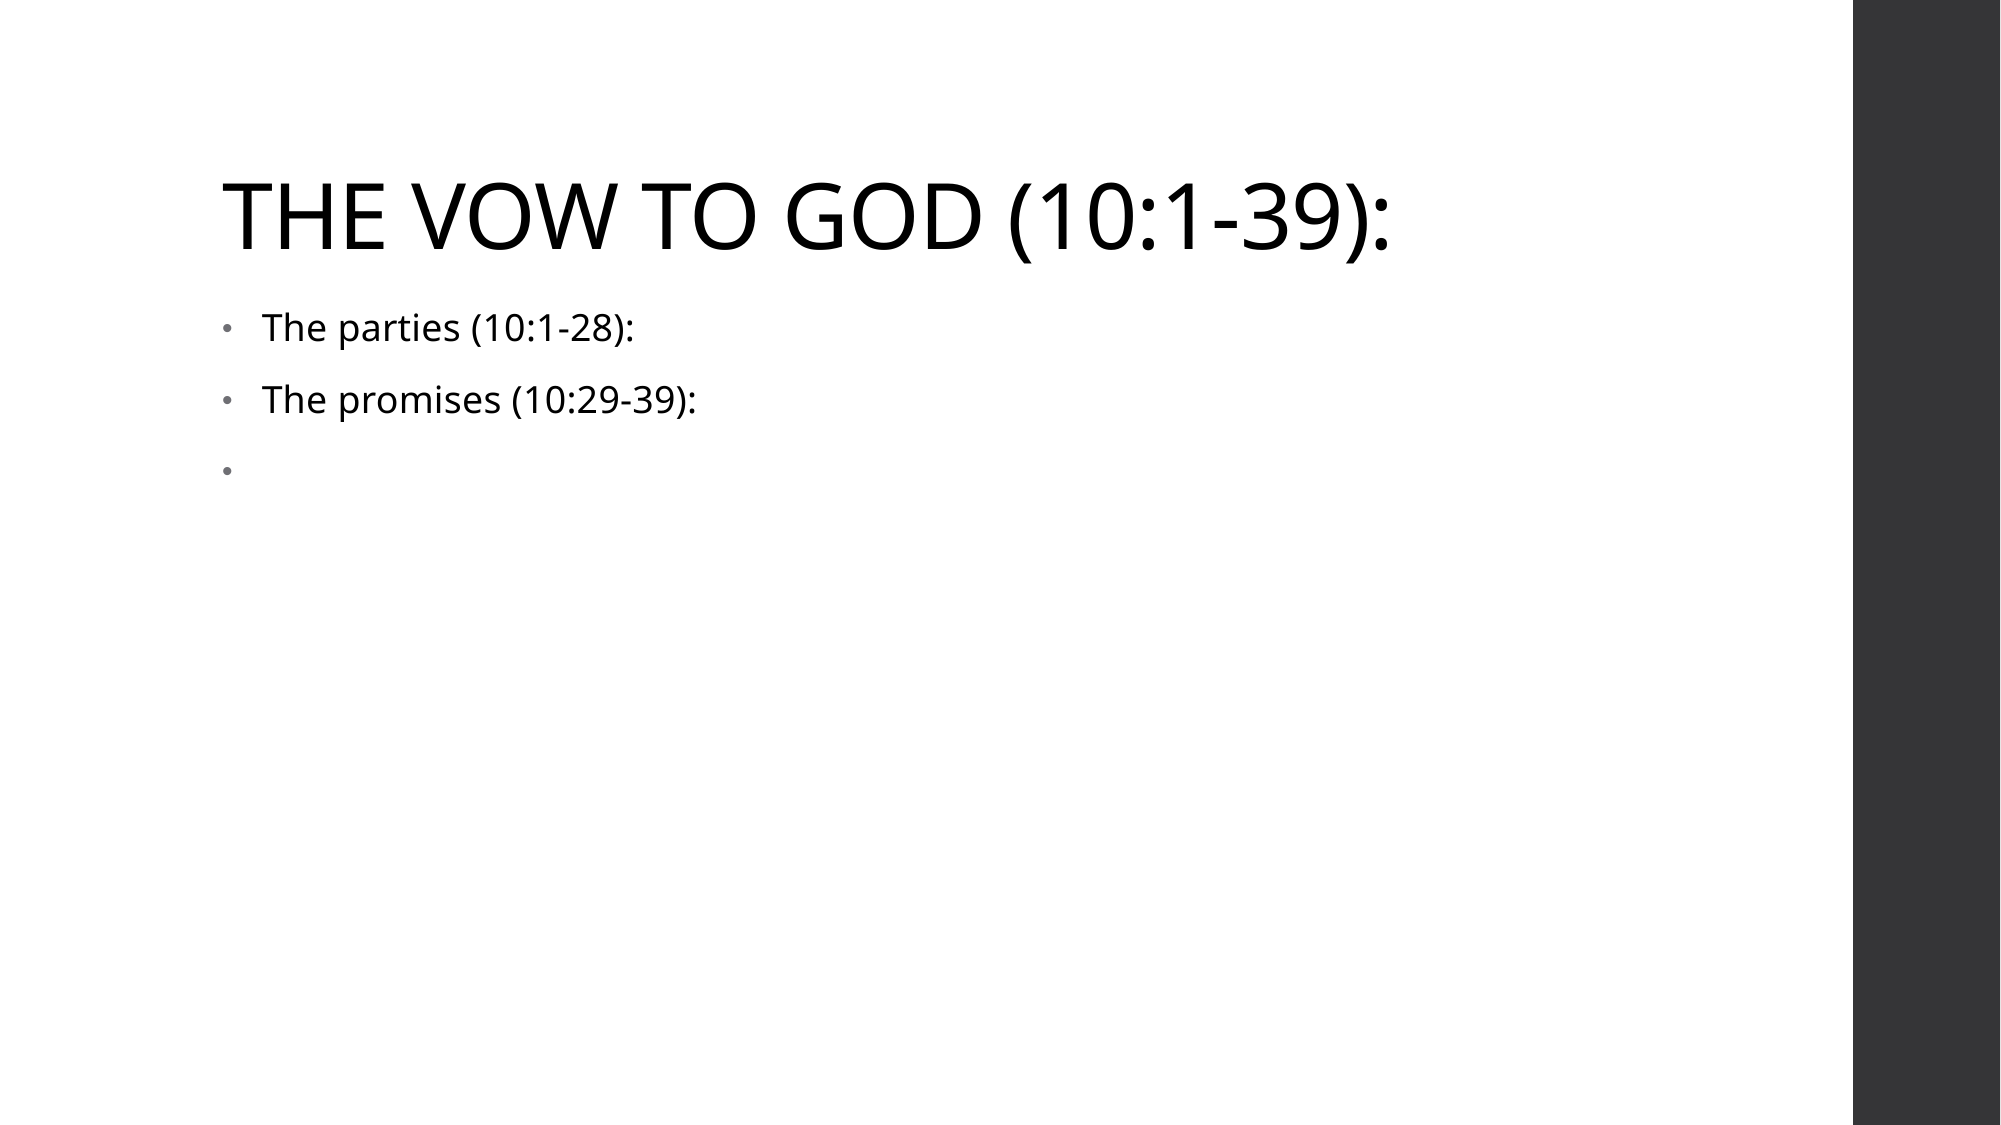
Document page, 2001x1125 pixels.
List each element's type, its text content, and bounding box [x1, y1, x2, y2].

list The parties (10:1-28): The promises (10:29-39): [206, 299, 1617, 1014]
title THE VOW TO GOD (10:1-39): [206, 60, 1797, 278]
